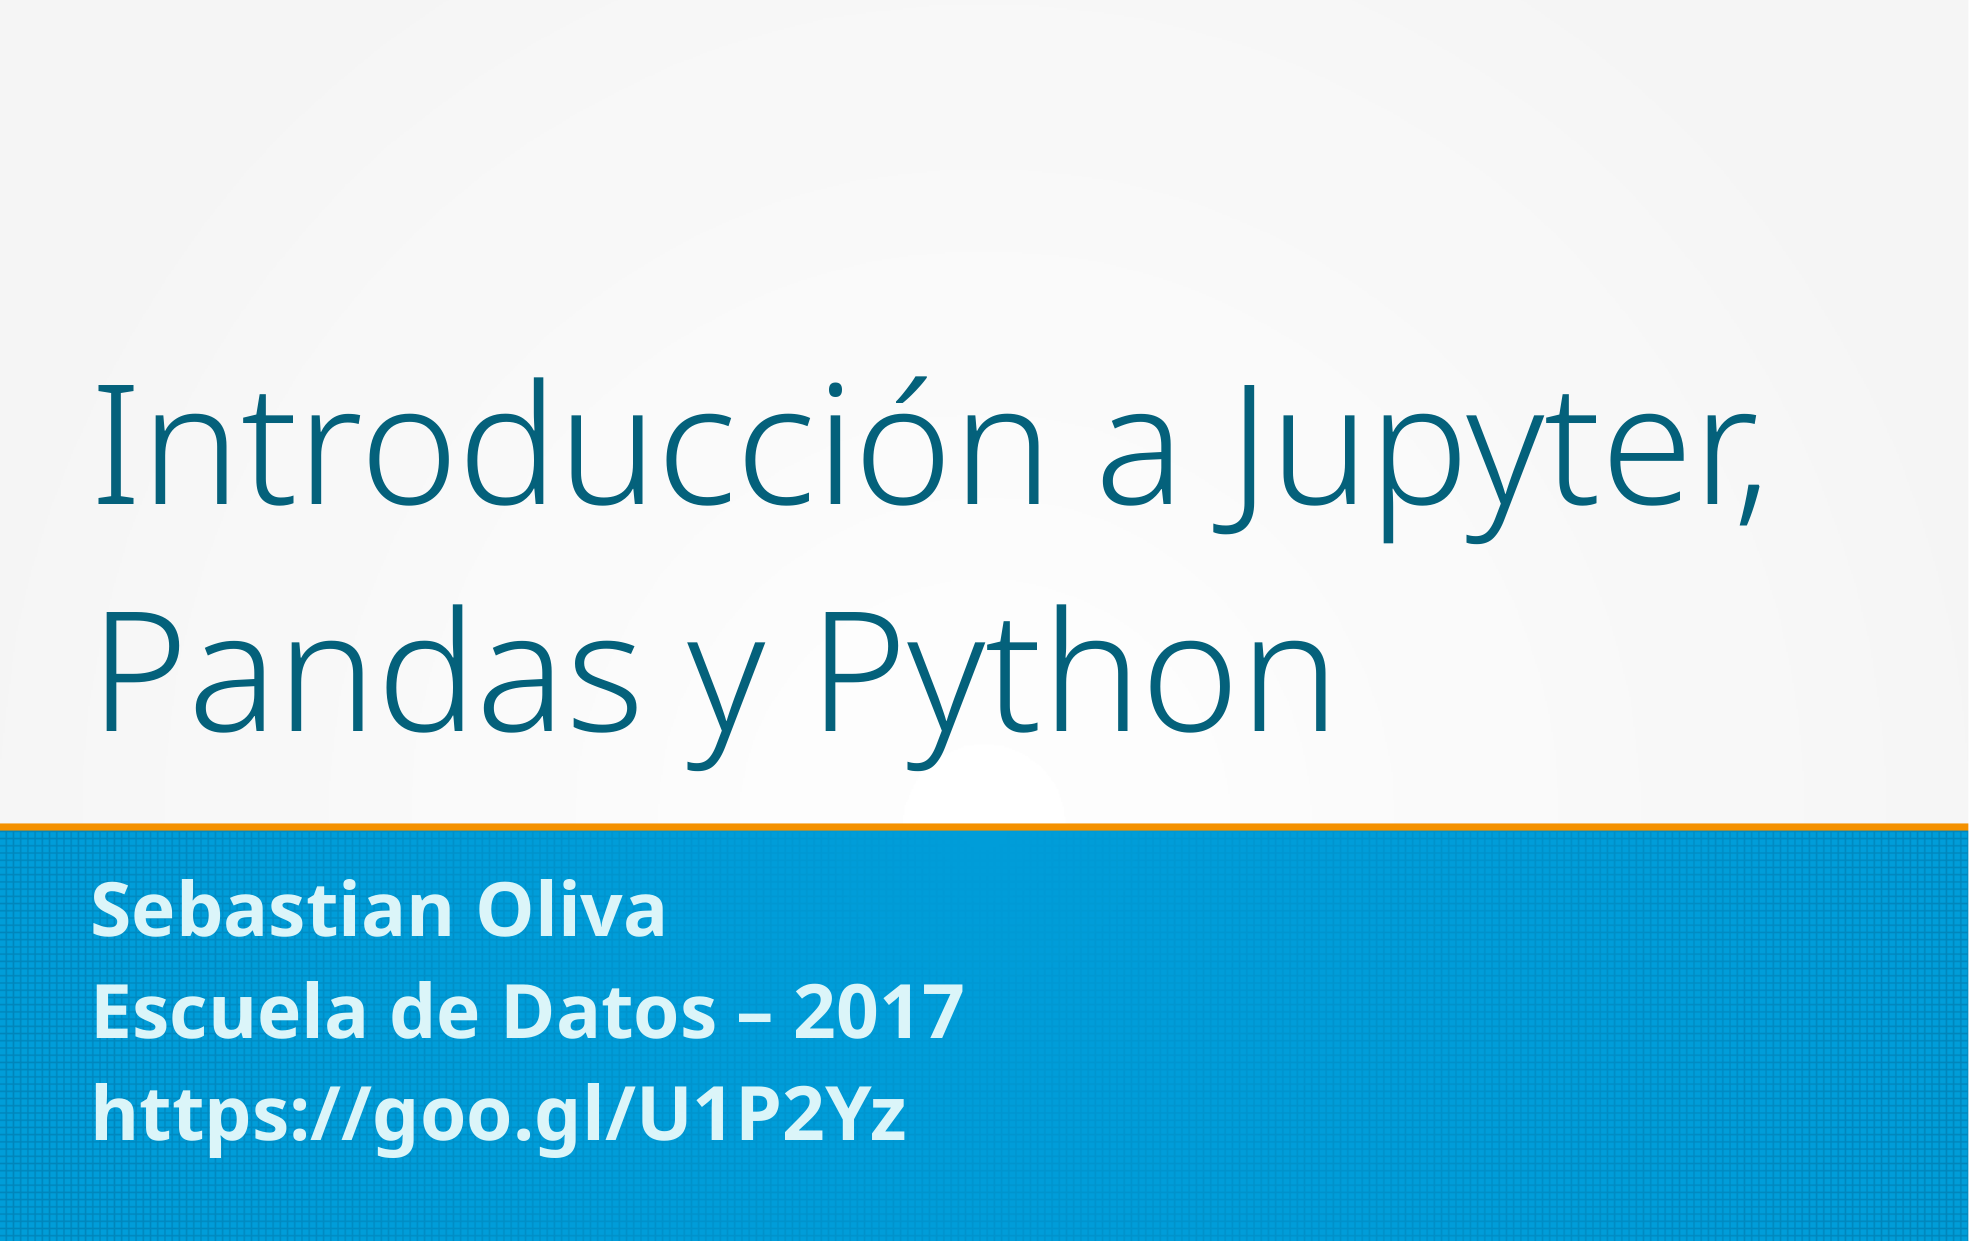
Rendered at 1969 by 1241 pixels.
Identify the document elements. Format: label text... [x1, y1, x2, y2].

picture [0, 0, 1969, 830]
subtitle Sebastian Oliva Escuela de Datos – 2017 https://goo.gl/U1P2Yz [90, 855, 1861, 1138]
title Introducción a Jupyter, Pandas y Python [90, 49, 1862, 781]
